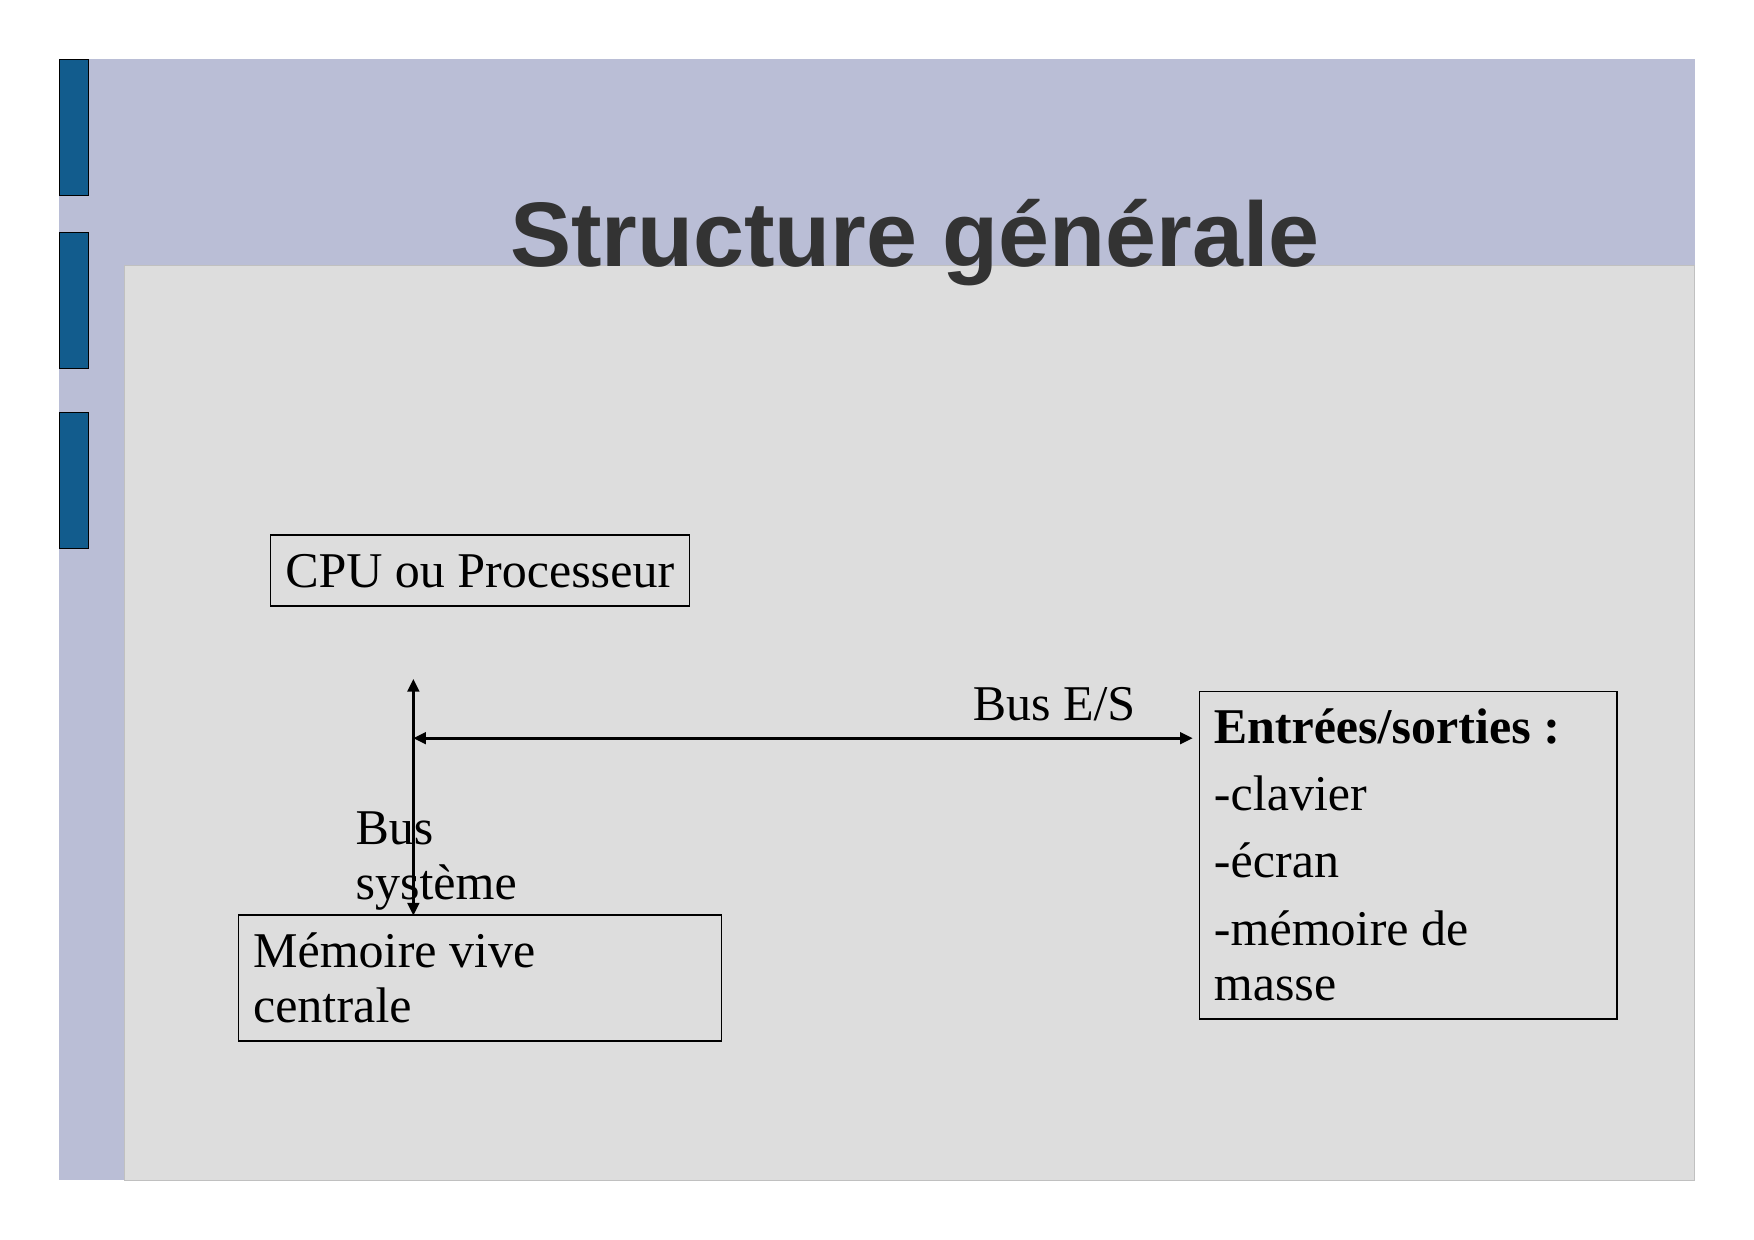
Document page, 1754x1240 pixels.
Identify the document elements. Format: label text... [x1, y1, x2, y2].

text_box Mémoire vive centrale [238, 915, 722, 1042]
text_box Bus E/S [958, 668, 1151, 739]
text_box Bus système [340, 792, 622, 919]
text_box CPU ou Processeur [270, 535, 690, 606]
text_box Entrées/sorties : -clavier -écran -mémoire de masse [1199, 691, 1618, 1019]
title Structure générale [177, 141, 1654, 329]
